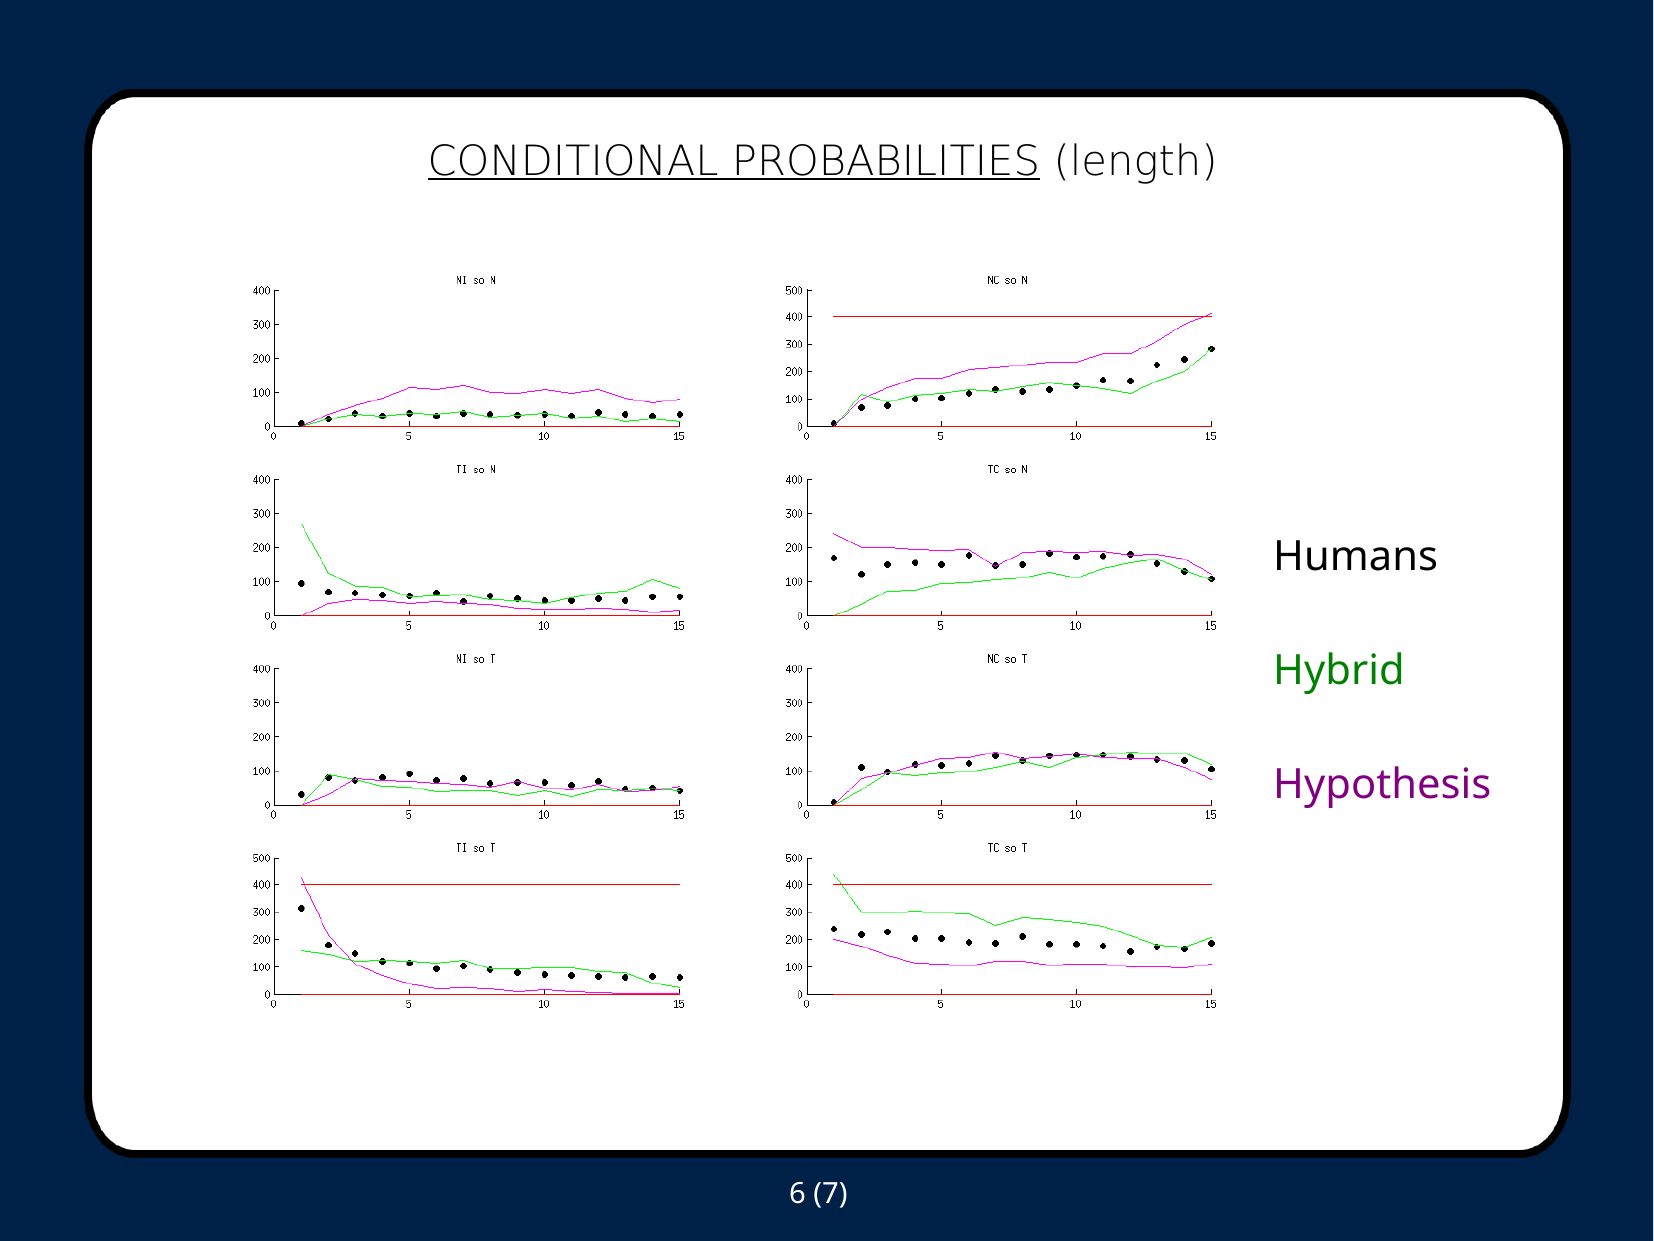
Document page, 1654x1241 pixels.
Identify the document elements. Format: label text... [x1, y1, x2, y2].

title 6 (7) [74, 1170, 1562, 1214]
title CONDITIONAL PROBABILITIES (length) [207, 136, 1438, 186]
title Humans Hybrid Hypothesis [1273, 345, 1557, 991]
picture [0, 0, 1654, 1241]
